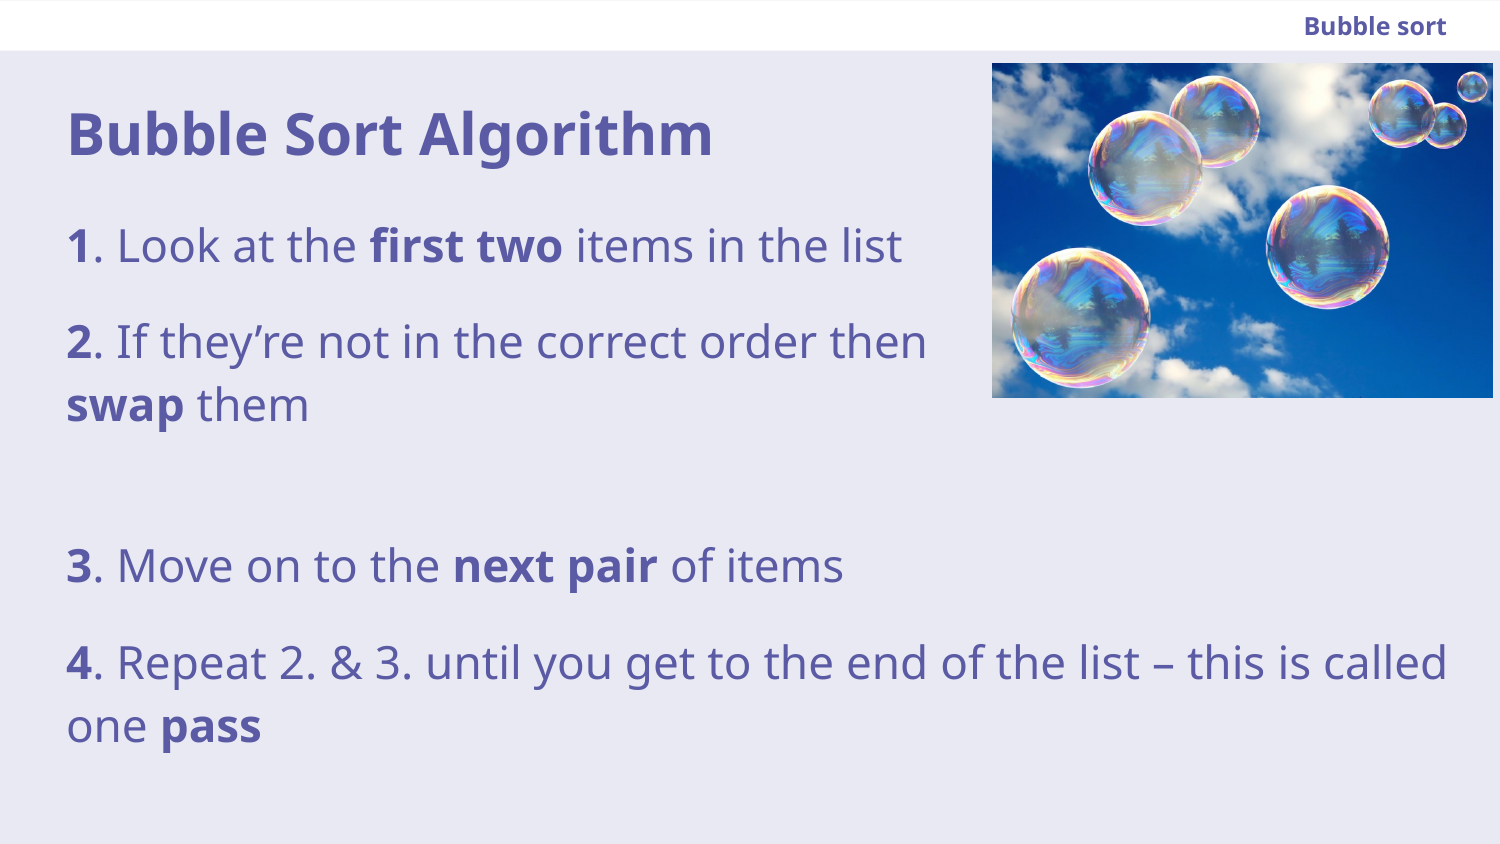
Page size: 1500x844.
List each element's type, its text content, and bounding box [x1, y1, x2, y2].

subtitle Bubble sort [862, 0, 1448, 52]
text_box 1. Look at the first two items in the list 2. If they’re not in the correct order then swap them [51, 193, 957, 449]
text_box Bubble Sort Algorithm [51, 74, 992, 191]
picture [992, 63, 1493, 398]
text_box 3. Move on to the next pair of items 4. Repeat 2. & 3. until you get to the end of the list – this is called one pass [51, 513, 1489, 762]
